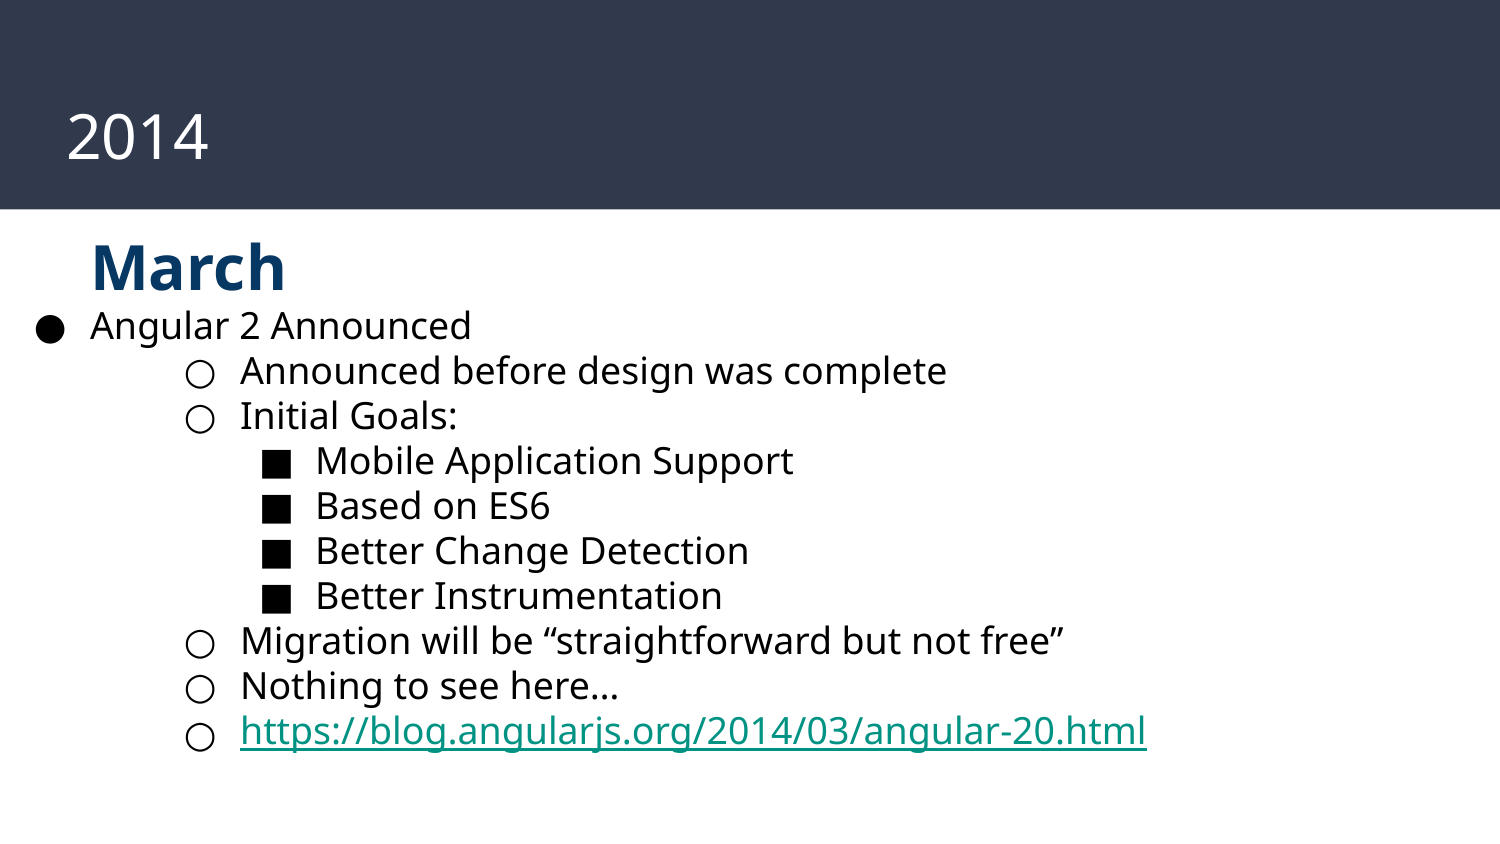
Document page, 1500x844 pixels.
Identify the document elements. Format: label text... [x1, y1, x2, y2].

title 2014 [51, 82, 1449, 185]
text_box March Angular 2 Announced Announced before design was complete Initial Goals: Mobile Application Support Based on ES6 Better Change Detection Better Instrumentation Migration will be “straightforward but not free” Nothing to see here… https://blog.angularjs.org/2014/03/angular-20.html [0, 212, 1500, 830]
